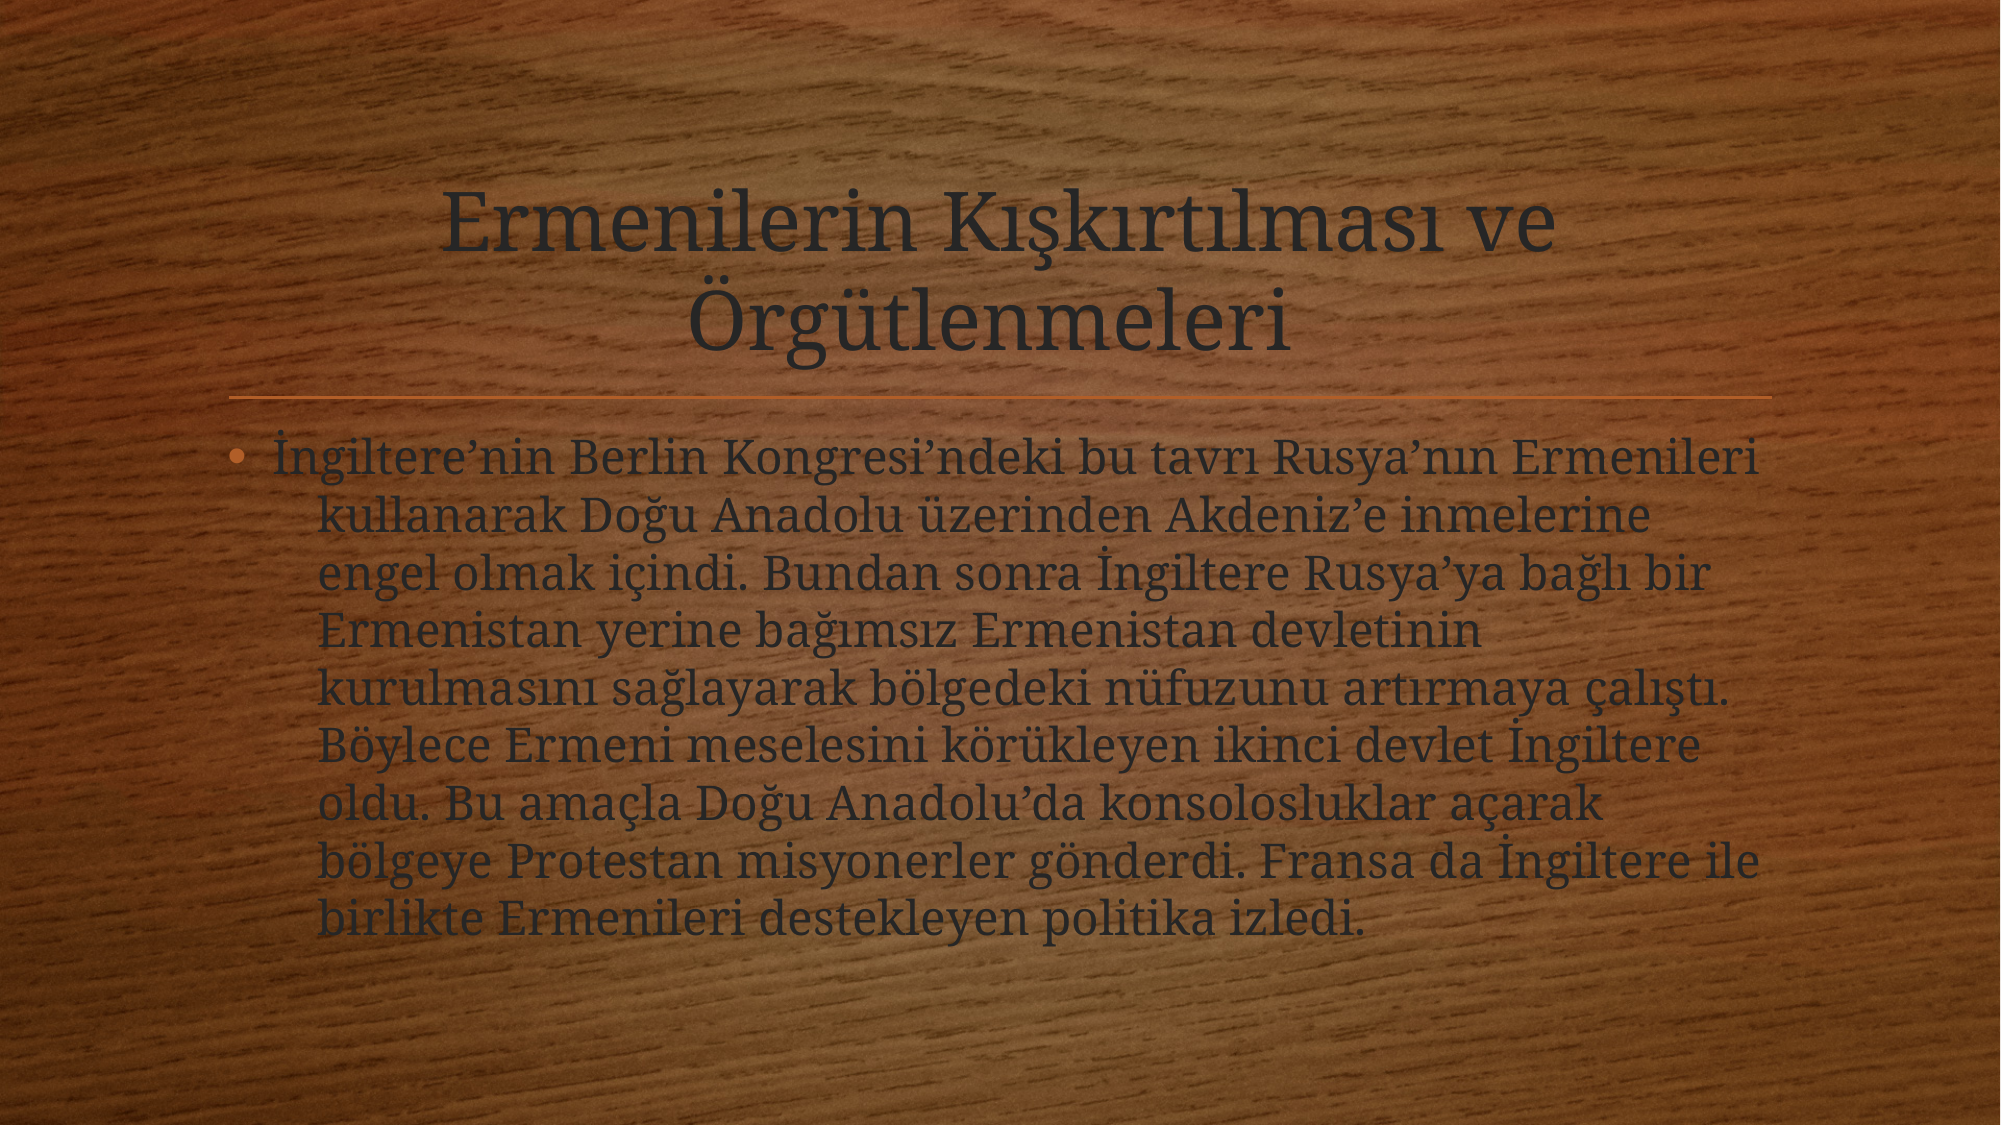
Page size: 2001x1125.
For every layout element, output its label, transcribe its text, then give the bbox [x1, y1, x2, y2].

list İngiltere’nin Berlin Kongresi’ndeki bu tavrı Rusya’nın Ermenileri kullanarak Doğu Anadolu üzerinden Akdeniz’e inmelerine engel olmak içindi. Bundan sonra İngiltere Rusya’ya bağlı bir Ermenistan yerine bağımsız Ermenistan devletinin kurulmasını sağlayarak bölgedeki nüfuzunu artırmaya çalıştı. Böylece Ermeni meselesini körükleyen ikinci devlet İngiltere oldu. Bu amaçla Doğu Anadolu’da konsolosluklar açarak bölgeye Protestan misyonerler gönderdi. Fransa da İngiltere ile birlikte Ermenileri destekleyen politika izledi. [212, 419, 1788, 964]
title Ermenilerin Kışkırtılması ve Örgütlenmeleri [212, 161, 1788, 376]
